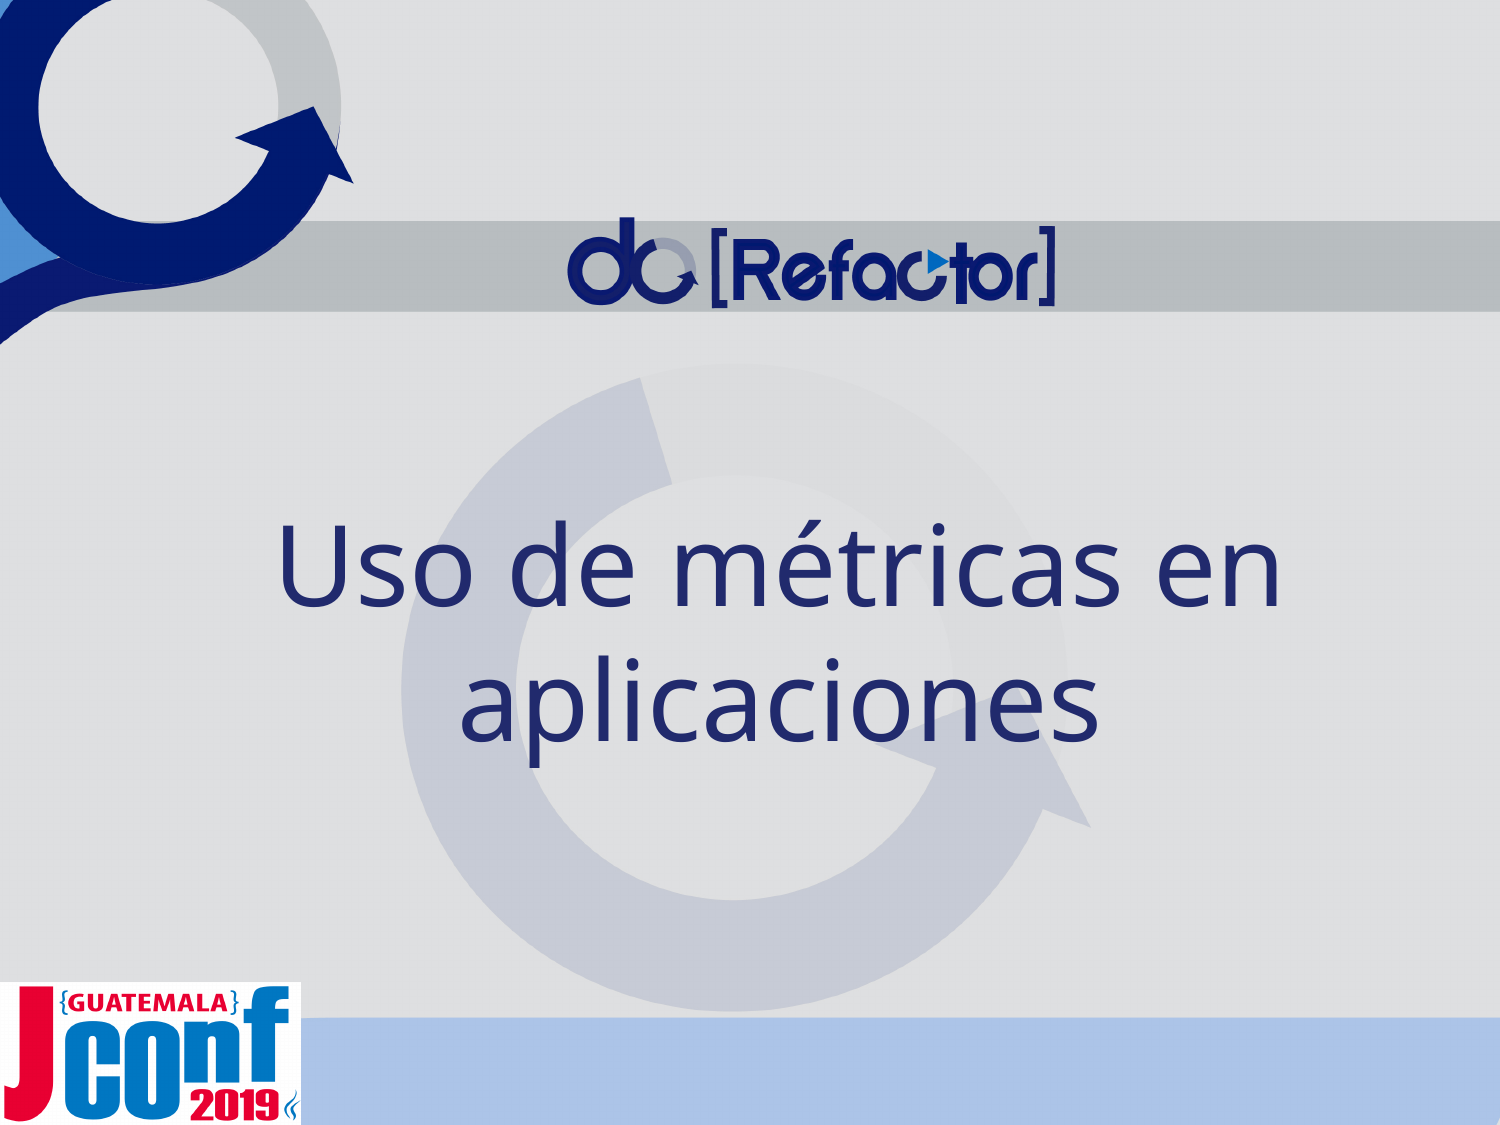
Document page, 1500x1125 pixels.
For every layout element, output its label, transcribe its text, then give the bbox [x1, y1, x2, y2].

subtitle Uso de métricas en aplicaciones [195, 416, 1366, 841]
picture [0, 0, 1500, 1125]
